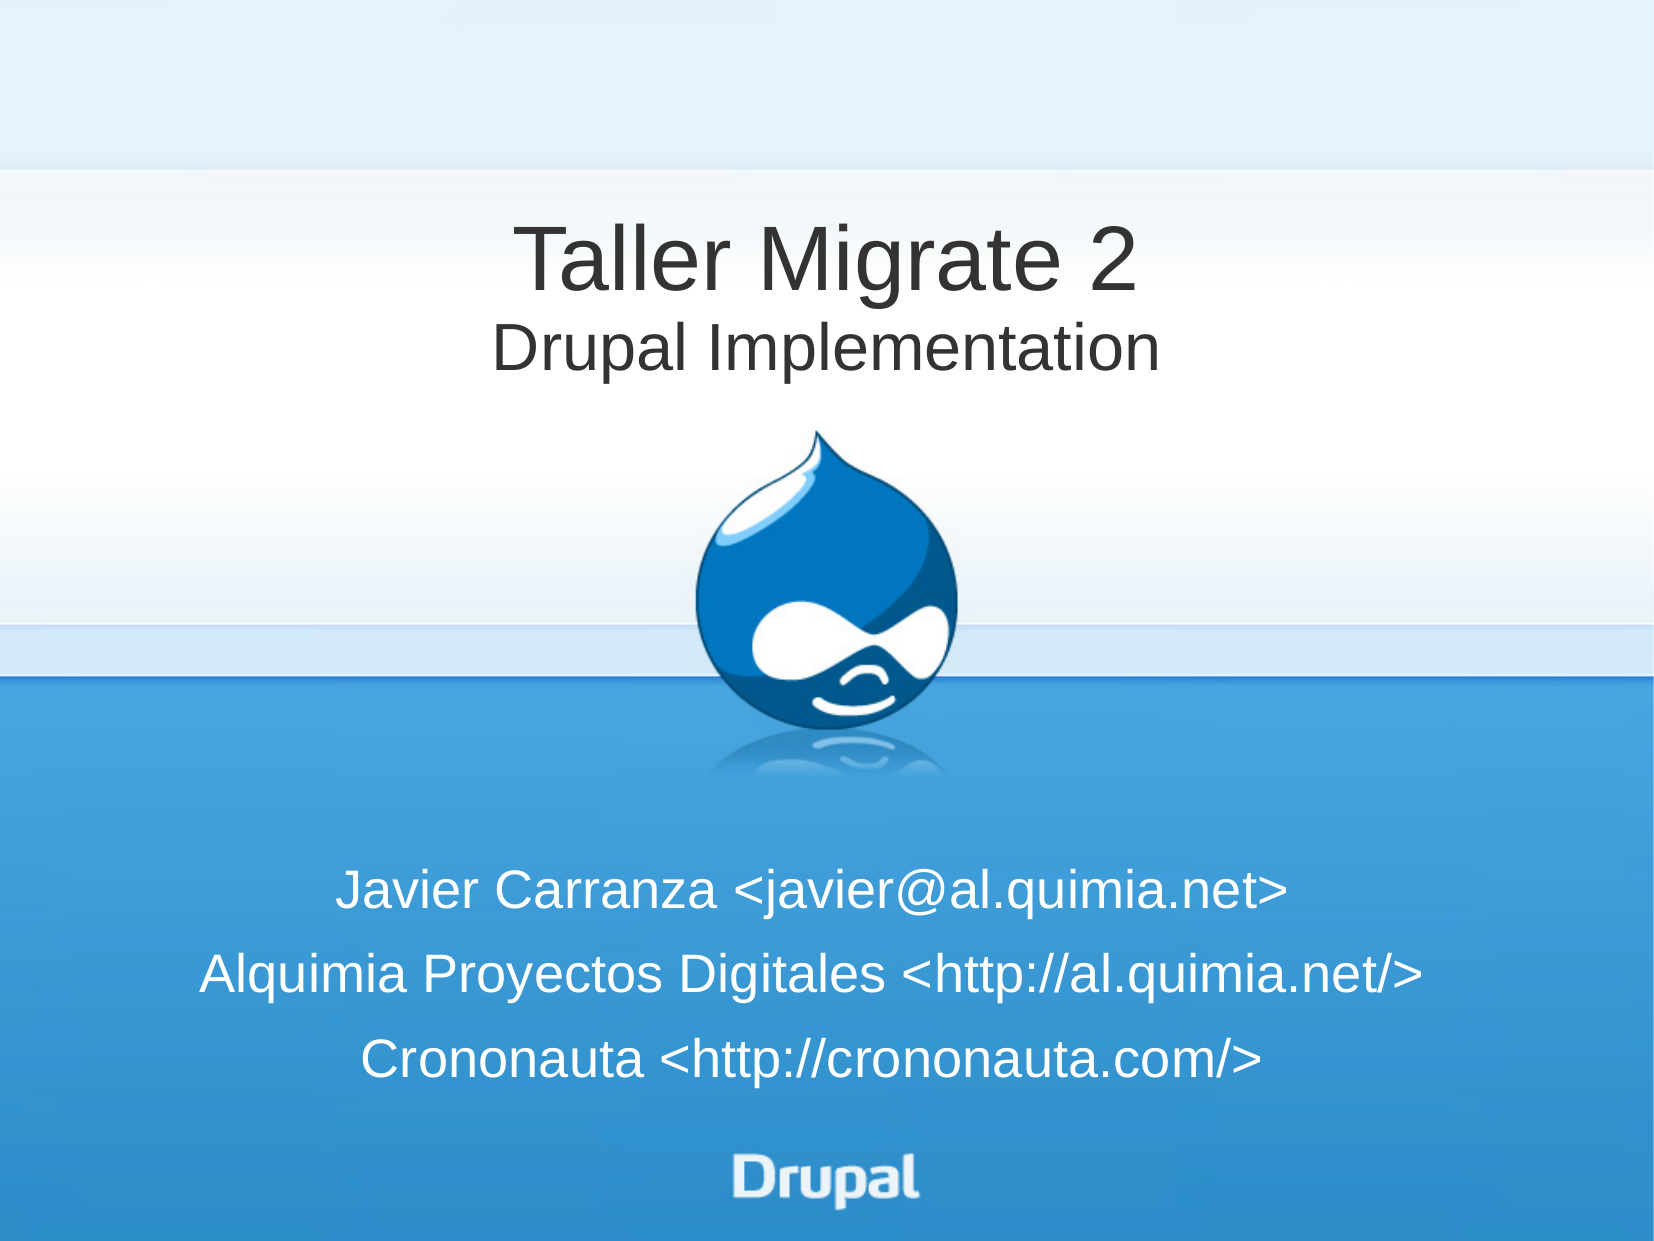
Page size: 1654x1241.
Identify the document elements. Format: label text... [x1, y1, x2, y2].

title Taller Migrate 2 Drupal Implementation [82, 173, 1571, 419]
picture [0, 0, 1654, 1241]
subtitle Javier Carranza <javier@al.quimia.net> Alquimia Proyectos Digitales <http://al.quimia.net/> Crononauta <http://crononauta.com/> [155, 830, 1469, 1094]
